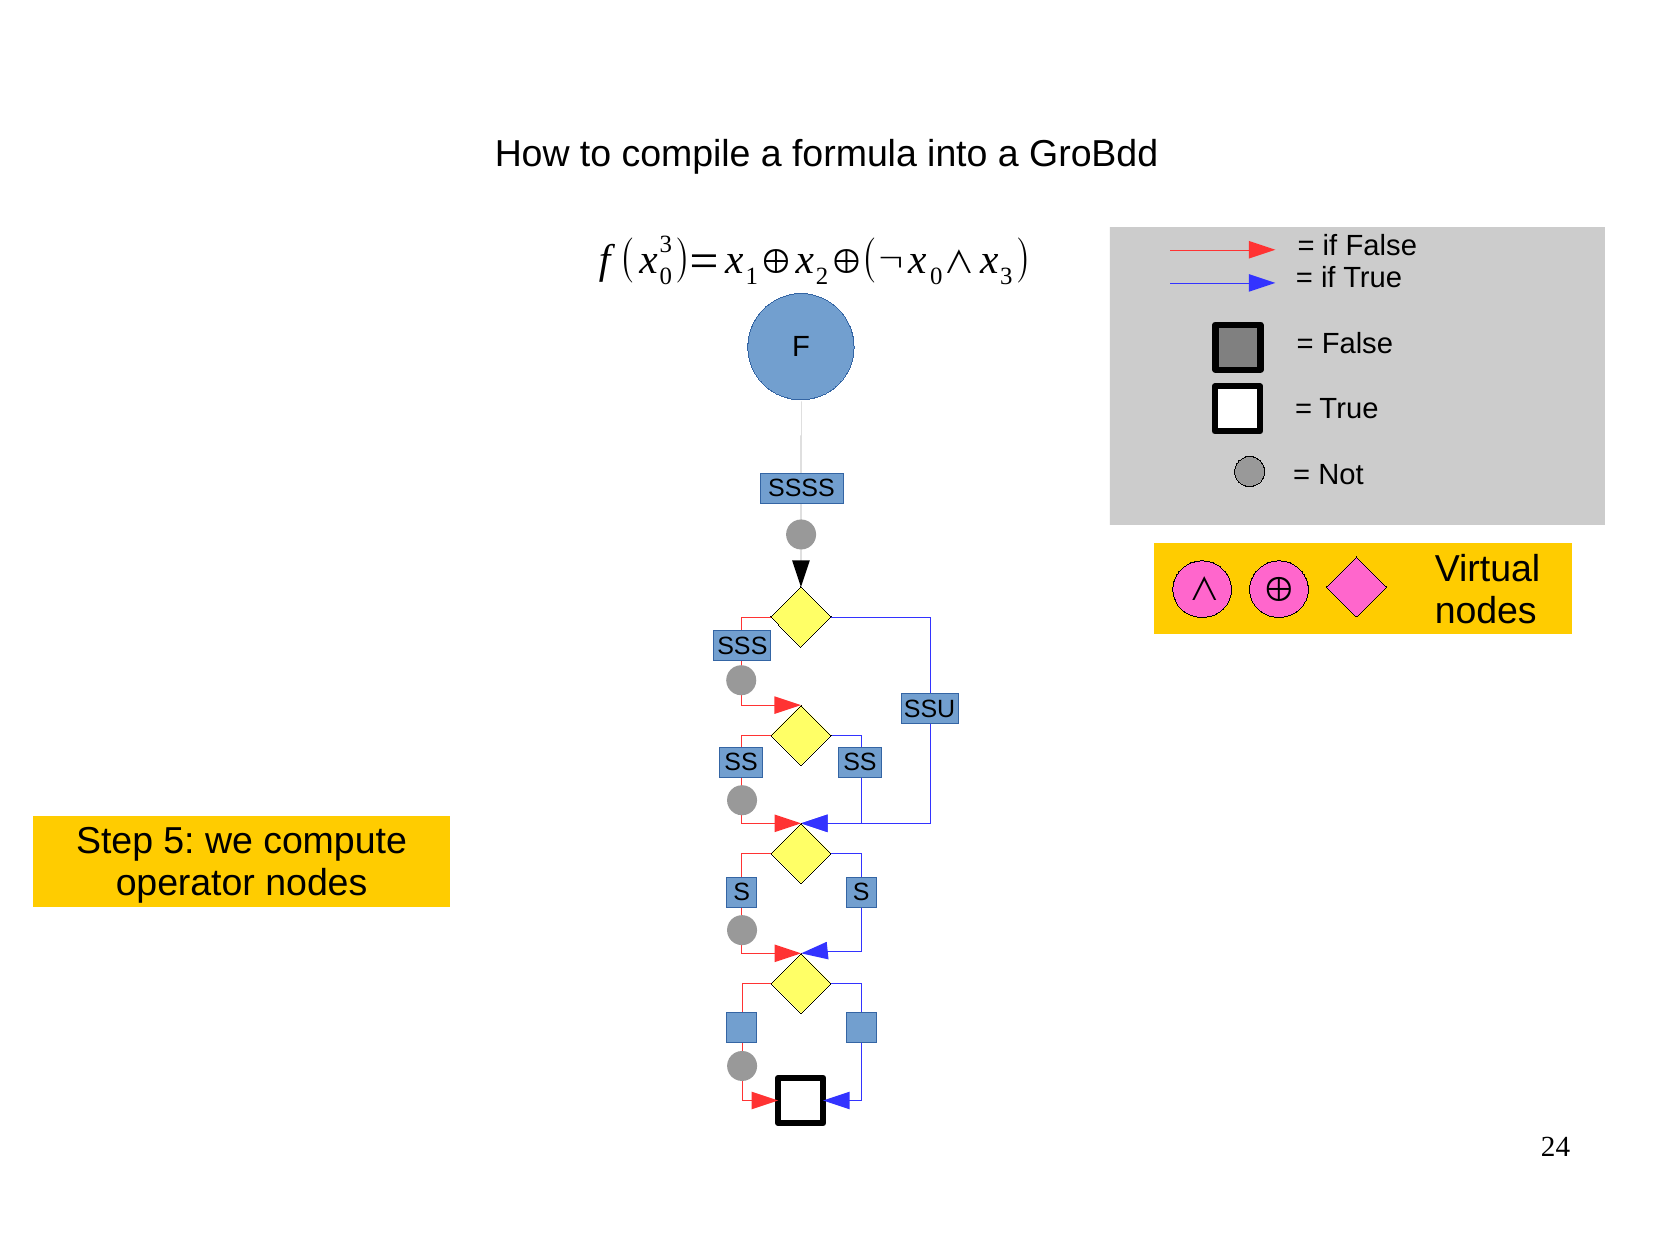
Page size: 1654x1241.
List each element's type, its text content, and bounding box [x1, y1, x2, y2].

text_box Virtual nodes [1420, 540, 1571, 639]
chart [1181, 563, 1229, 610]
chart [1254, 563, 1302, 610]
text_box S [726, 877, 757, 908]
text_box [727, 1050, 758, 1082]
text_box [1154, 543, 1420, 634]
text_box [727, 915, 758, 946]
text_box [771, 954, 831, 1014]
text_box [726, 1012, 757, 1043]
text_box [727, 785, 758, 816]
text_box F [747, 293, 855, 400]
text_box [770, 586, 832, 648]
text_box SSU [901, 693, 959, 724]
text_box [771, 706, 832, 766]
text_box SSS [713, 630, 771, 661]
text_box S [846, 877, 877, 908]
text_box Step 5: we compute operator nodes [33, 816, 450, 907]
chart [590, 257, 1036, 289]
text_box [726, 665, 757, 696]
text_box SS [719, 747, 763, 778]
text_box [1215, 386, 1261, 432]
text_box [1215, 324, 1261, 370]
text_box [1234, 456, 1265, 487]
text_box SSSS [760, 473, 844, 504]
text_box = if False = if True = False = True = Not [1109, 227, 1605, 525]
text_box [786, 519, 817, 550]
text_box [771, 824, 831, 884]
text_box [778, 1077, 824, 1123]
text_box SS [838, 747, 882, 778]
title How to compile a formula into a GroBdd [82, 49, 1571, 257]
text_box [846, 1012, 877, 1043]
